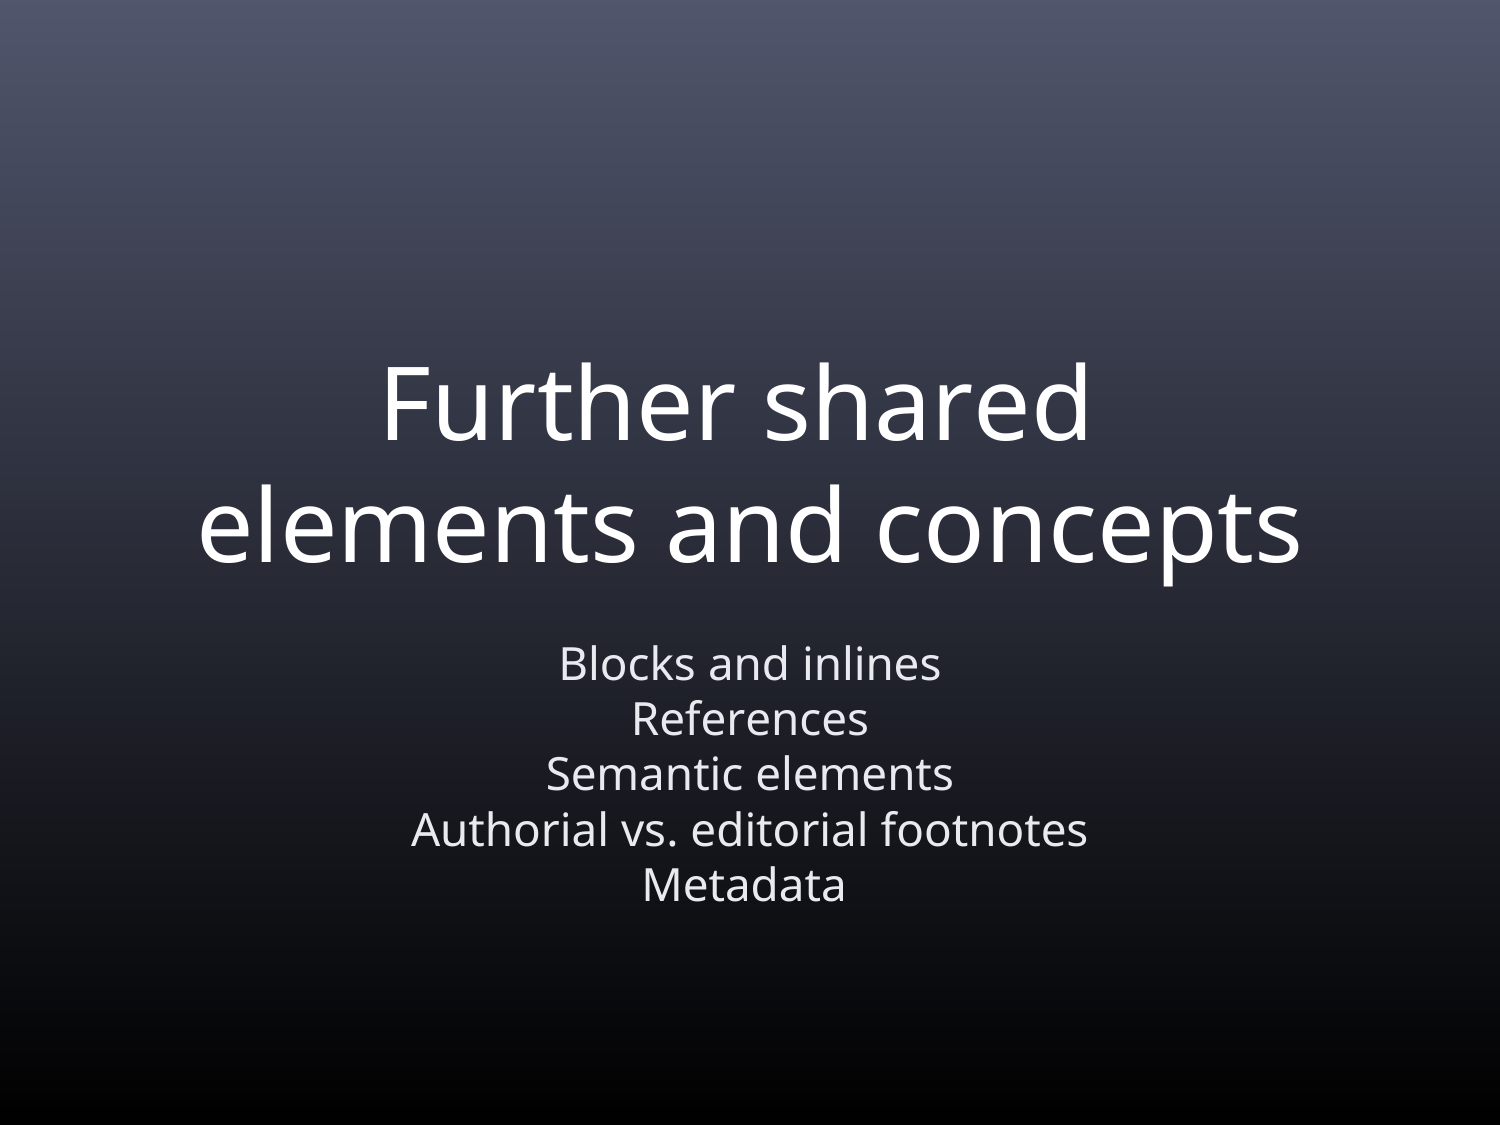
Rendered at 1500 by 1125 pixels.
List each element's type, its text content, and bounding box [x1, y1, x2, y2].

text_box Blocks and inlines References Semantic elements Authorial vs. editorial footnotes Metadata [225, 637, 1276, 926]
title Further shared elements and concepts [112, 330, 1388, 591]
